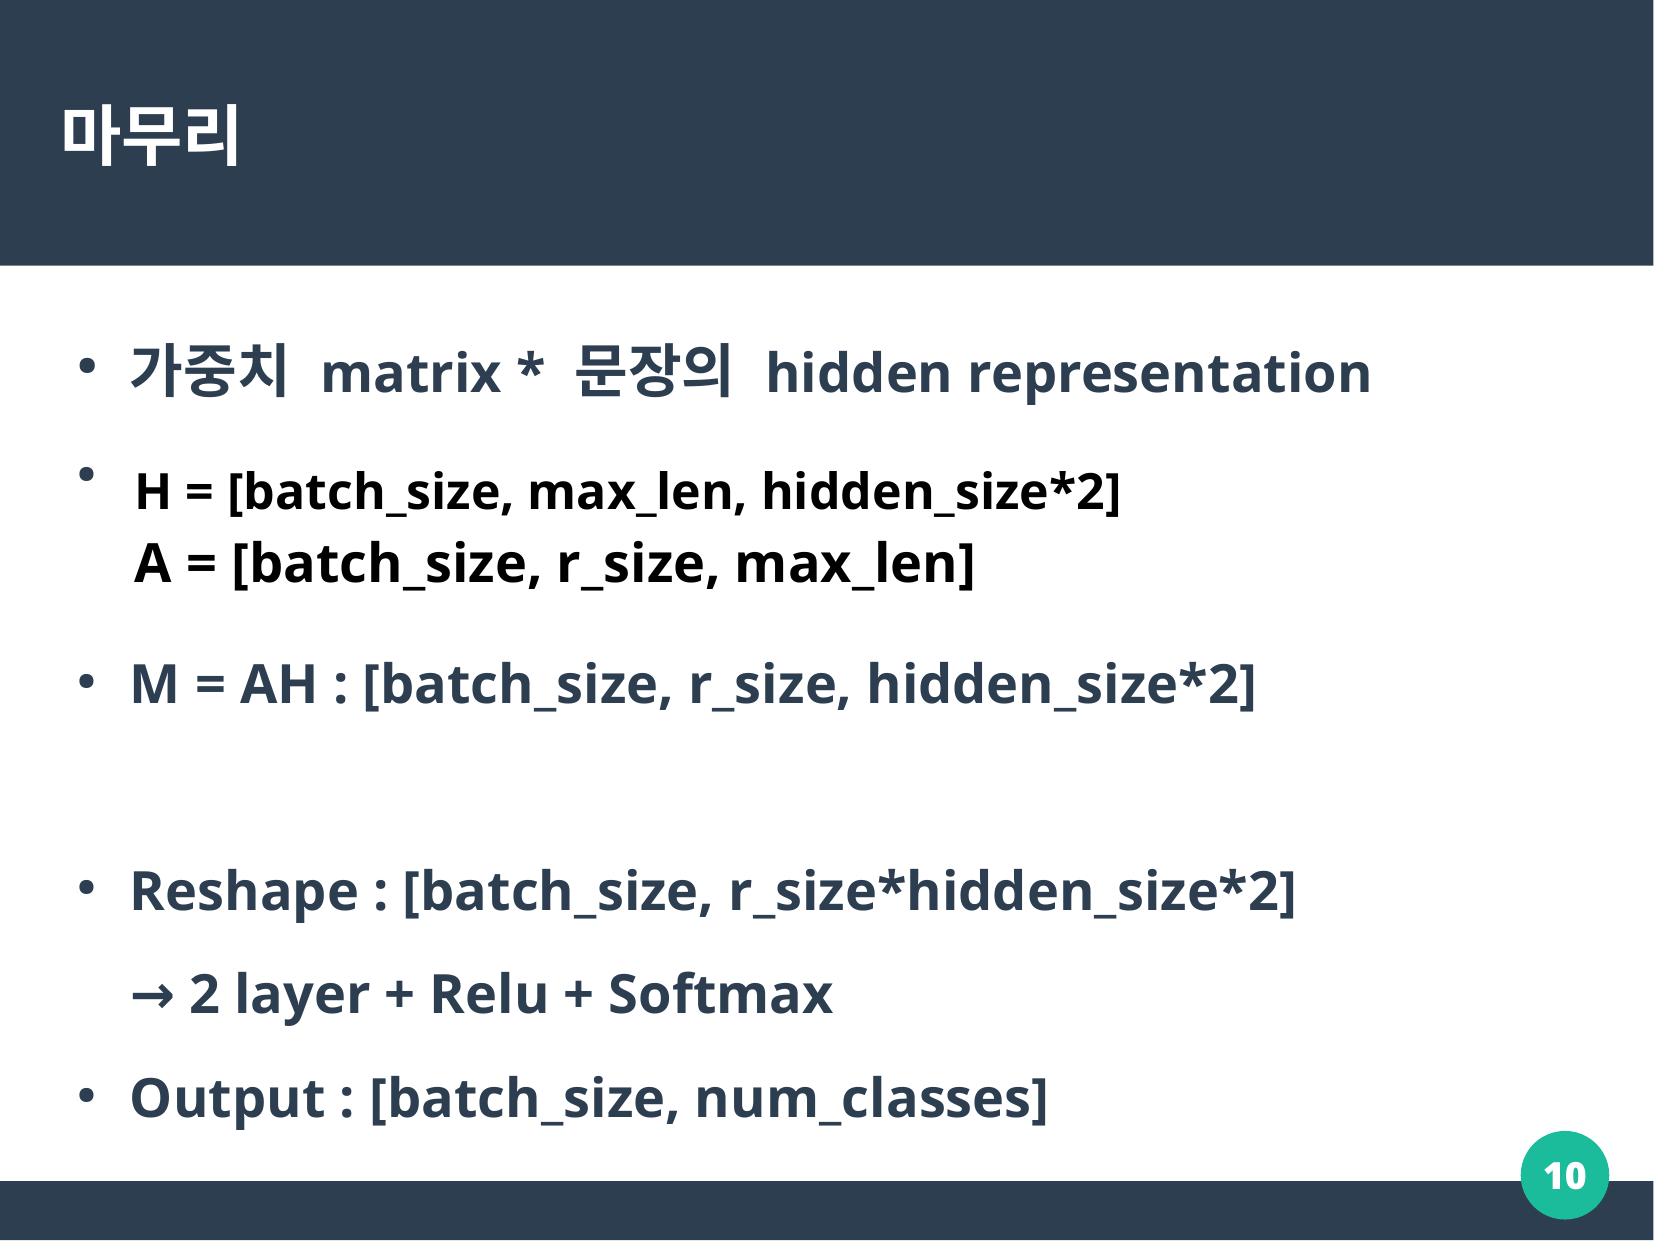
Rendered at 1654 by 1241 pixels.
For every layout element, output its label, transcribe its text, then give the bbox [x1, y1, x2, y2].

text_box H = [batch_size, max_len, hidden_size*2] A = [batch_size, r_size, max_len] [120, 448, 1318, 616]
list 가중치 matrix * 문장의 hidden representation M = AH : [batch_size, r_size, hidden_size*2] Reshape : [batch_size, r_size*hidden_size*2] → 2 layer + Relu + Softmax Output : [batch_size, num_classes] [59, 324, 1595, 1152]
title 마무리 [60, 52, 1596, 211]
